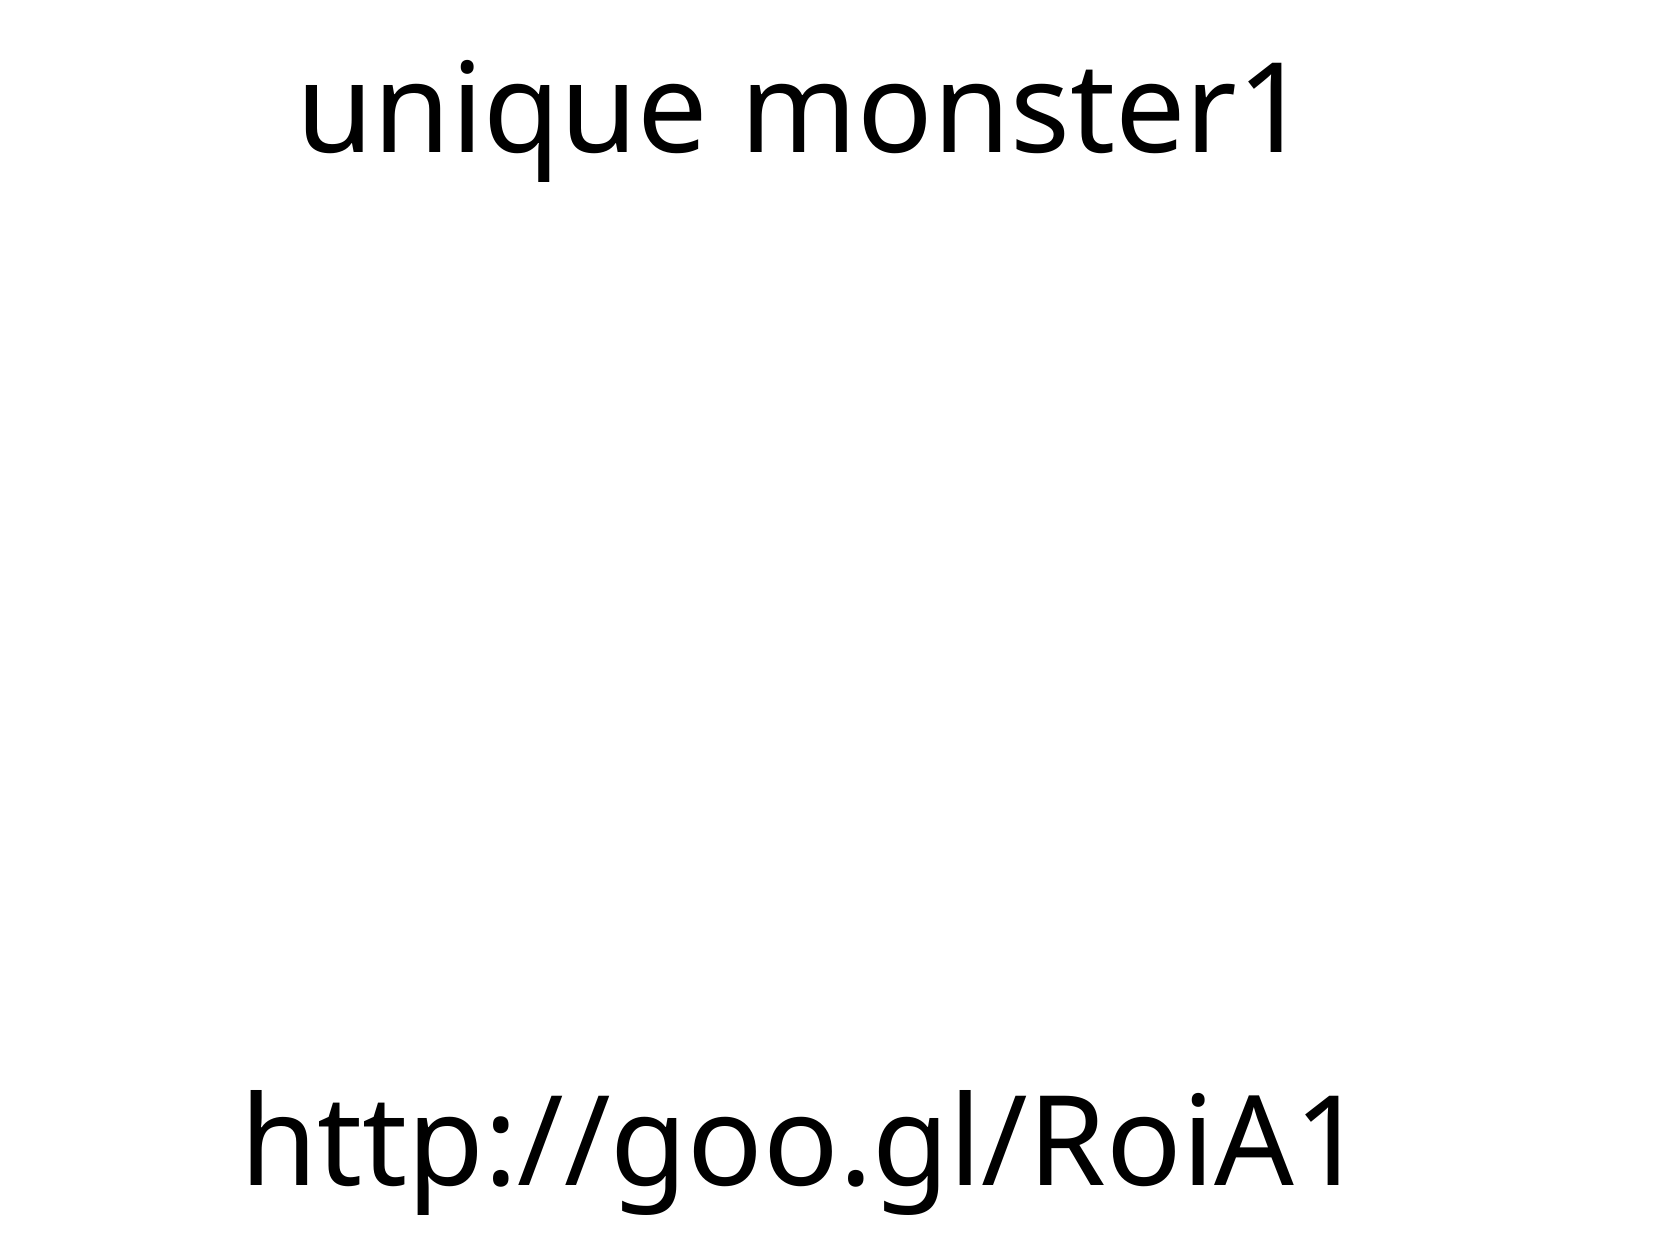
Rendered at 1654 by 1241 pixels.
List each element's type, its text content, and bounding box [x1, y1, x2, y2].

title http://goo.gl/RoiA1 [59, 1033, 1548, 1241]
title unique monster1 [59, 0, 1548, 208]
